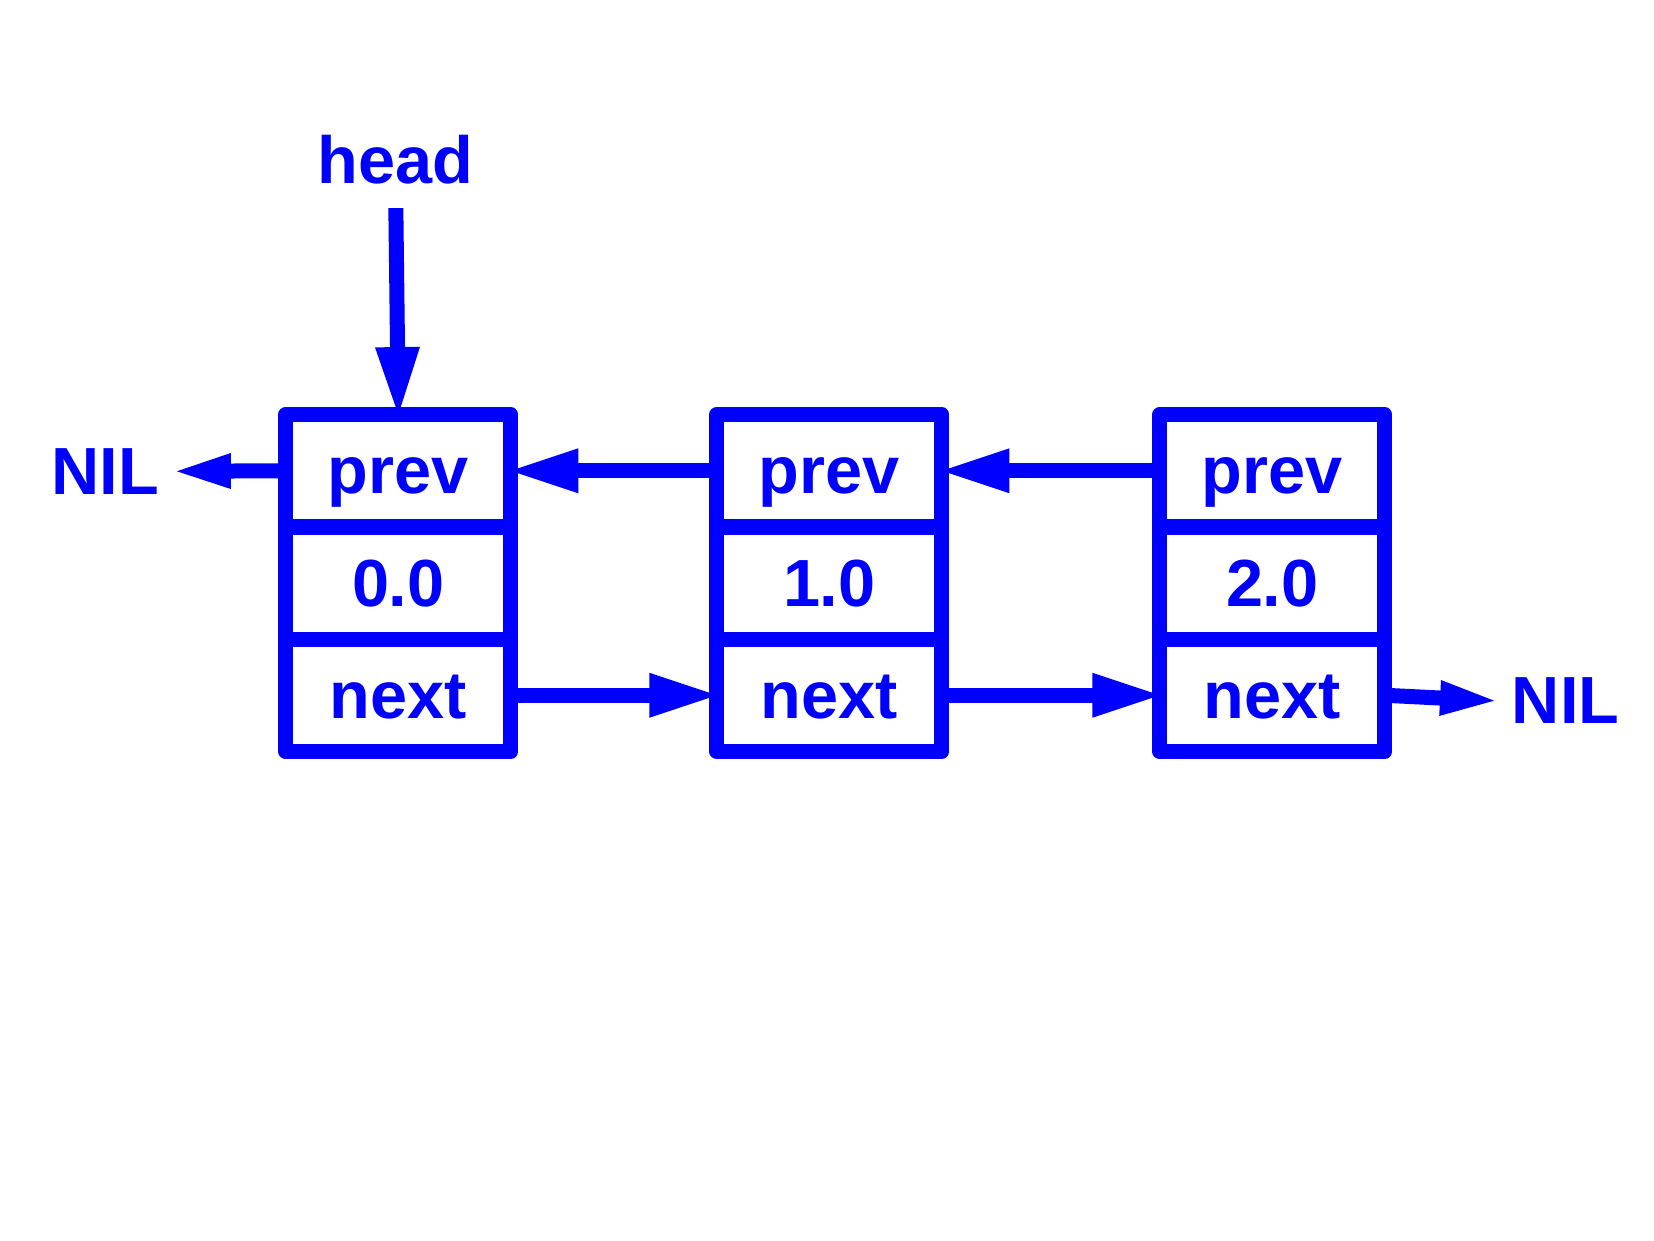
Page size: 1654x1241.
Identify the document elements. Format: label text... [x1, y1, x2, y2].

text_box next [285, 639, 511, 752]
text_box next [1159, 639, 1385, 752]
text_box NIL [1494, 652, 1638, 749]
text_box prev [285, 414, 511, 526]
text_box prev [716, 414, 942, 526]
text_box 0.0 [285, 526, 511, 639]
text_box prev [1159, 414, 1385, 526]
text_box 2.0 [1159, 526, 1385, 639]
text_box 1.0 [716, 526, 942, 639]
text_box NIL [33, 423, 177, 520]
text_box head [300, 112, 492, 209]
text_box next [716, 639, 942, 752]
